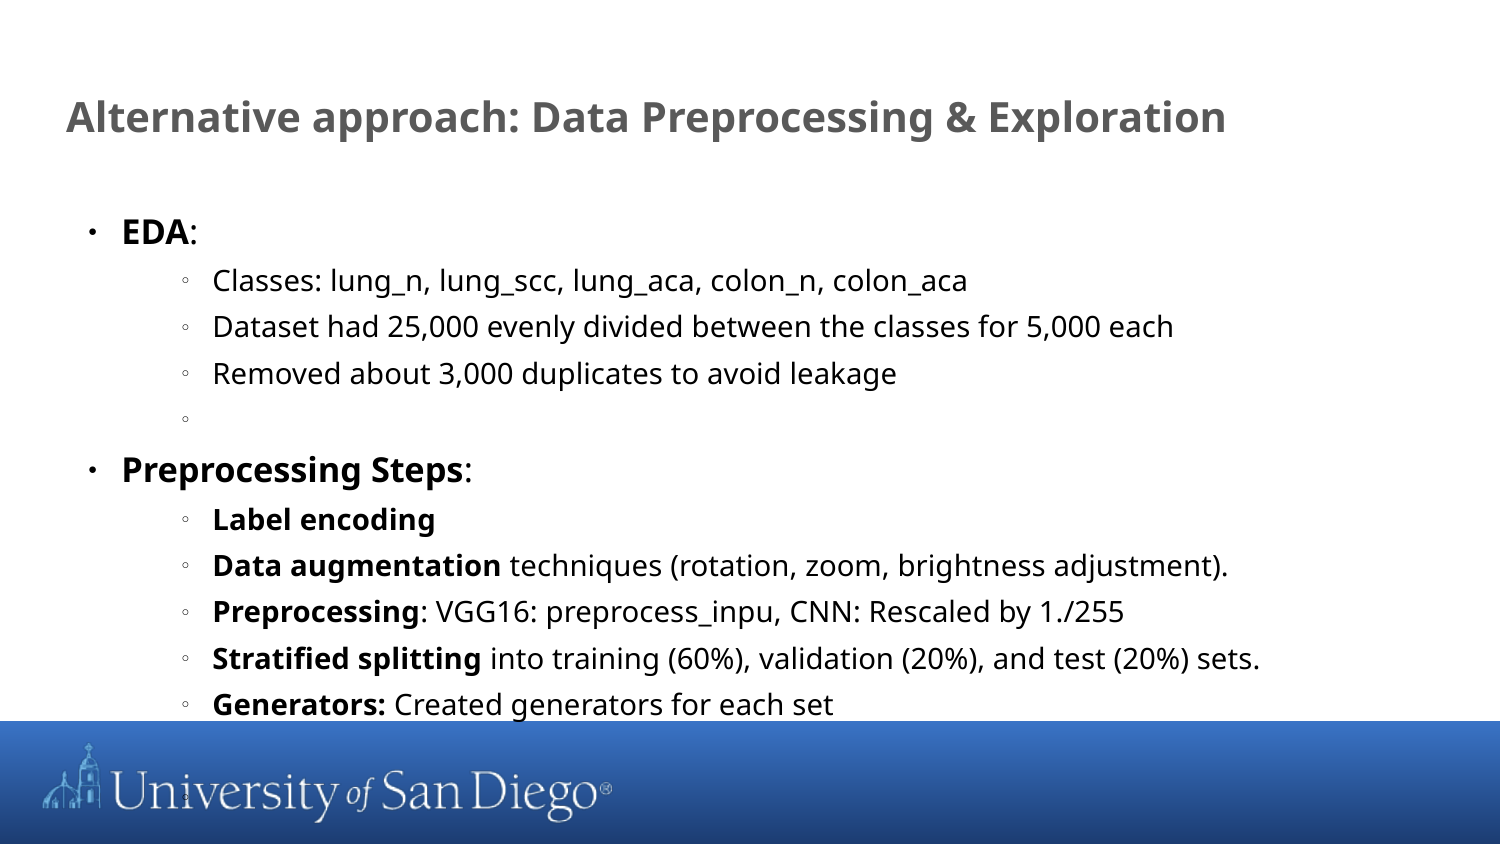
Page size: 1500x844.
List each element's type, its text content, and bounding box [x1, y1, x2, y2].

title Alternative approach: Data Preprocessing & Exploration [51, 72, 1449, 167]
list EDA: Classes: lung_n, lung_scc, lung_aca, colon_n, colon_aca Dataset had 25,000 evenly divided between the classes for 5,000 each Removed about 3,000 duplicates to avoid leakage Preprocessing Steps: Label encoding Data augmentation techniques (rotation, zoom, brightness adjustment). Preprocessing: VGG16: preprocess_inpu, CNN: Rescaled by 1./255 Stratified splitting into training (60%), validation (20%), and test (20%) sets. Generators: Created generators for each set [51, 185, 1449, 747]
